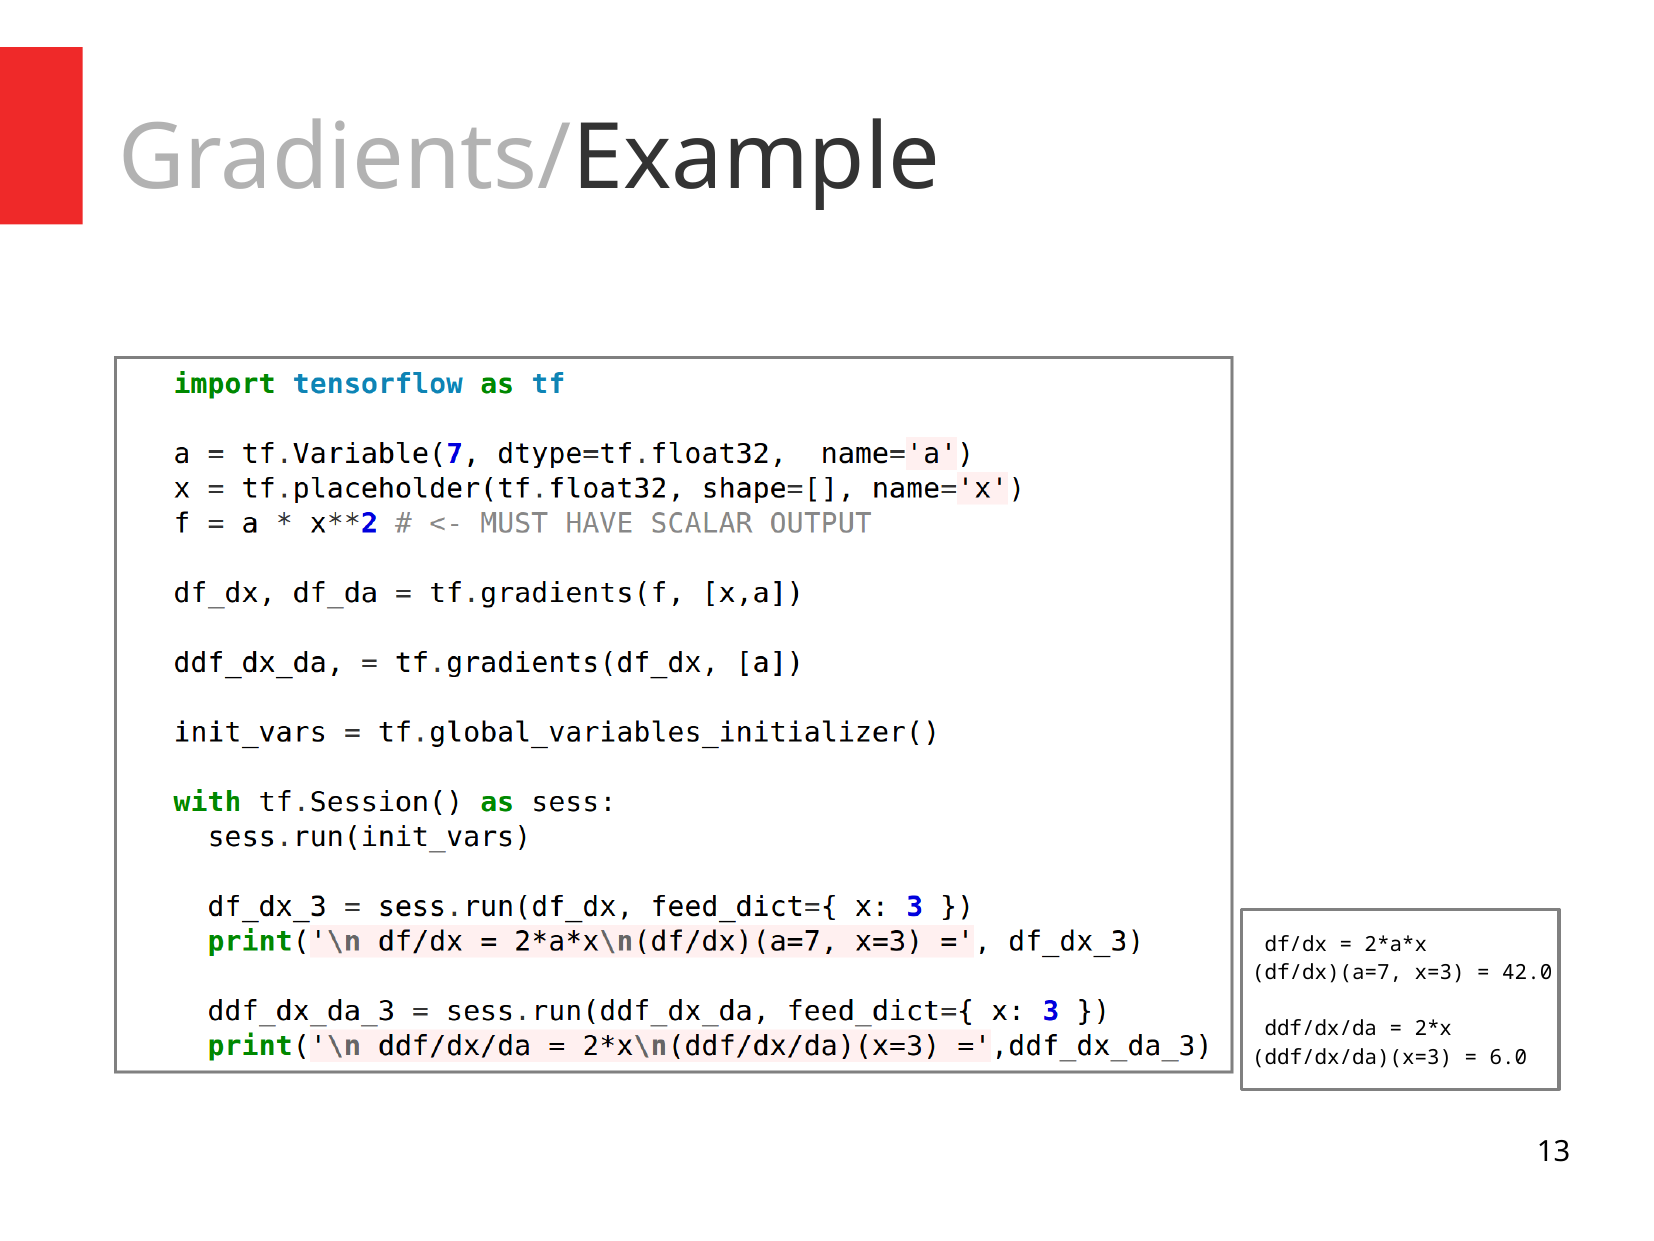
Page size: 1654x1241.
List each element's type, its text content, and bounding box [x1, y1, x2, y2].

title Gradients/Example [118, 49, 1571, 257]
text_box df/dx = 2*a*x (df/dx)(a=7, x=3) = 42.0 ddf/dx/da = 2*x (ddf/dx/da)(x=3) = 6.0 [1241, 909, 1560, 1069]
picture [112, 354, 1234, 1074]
